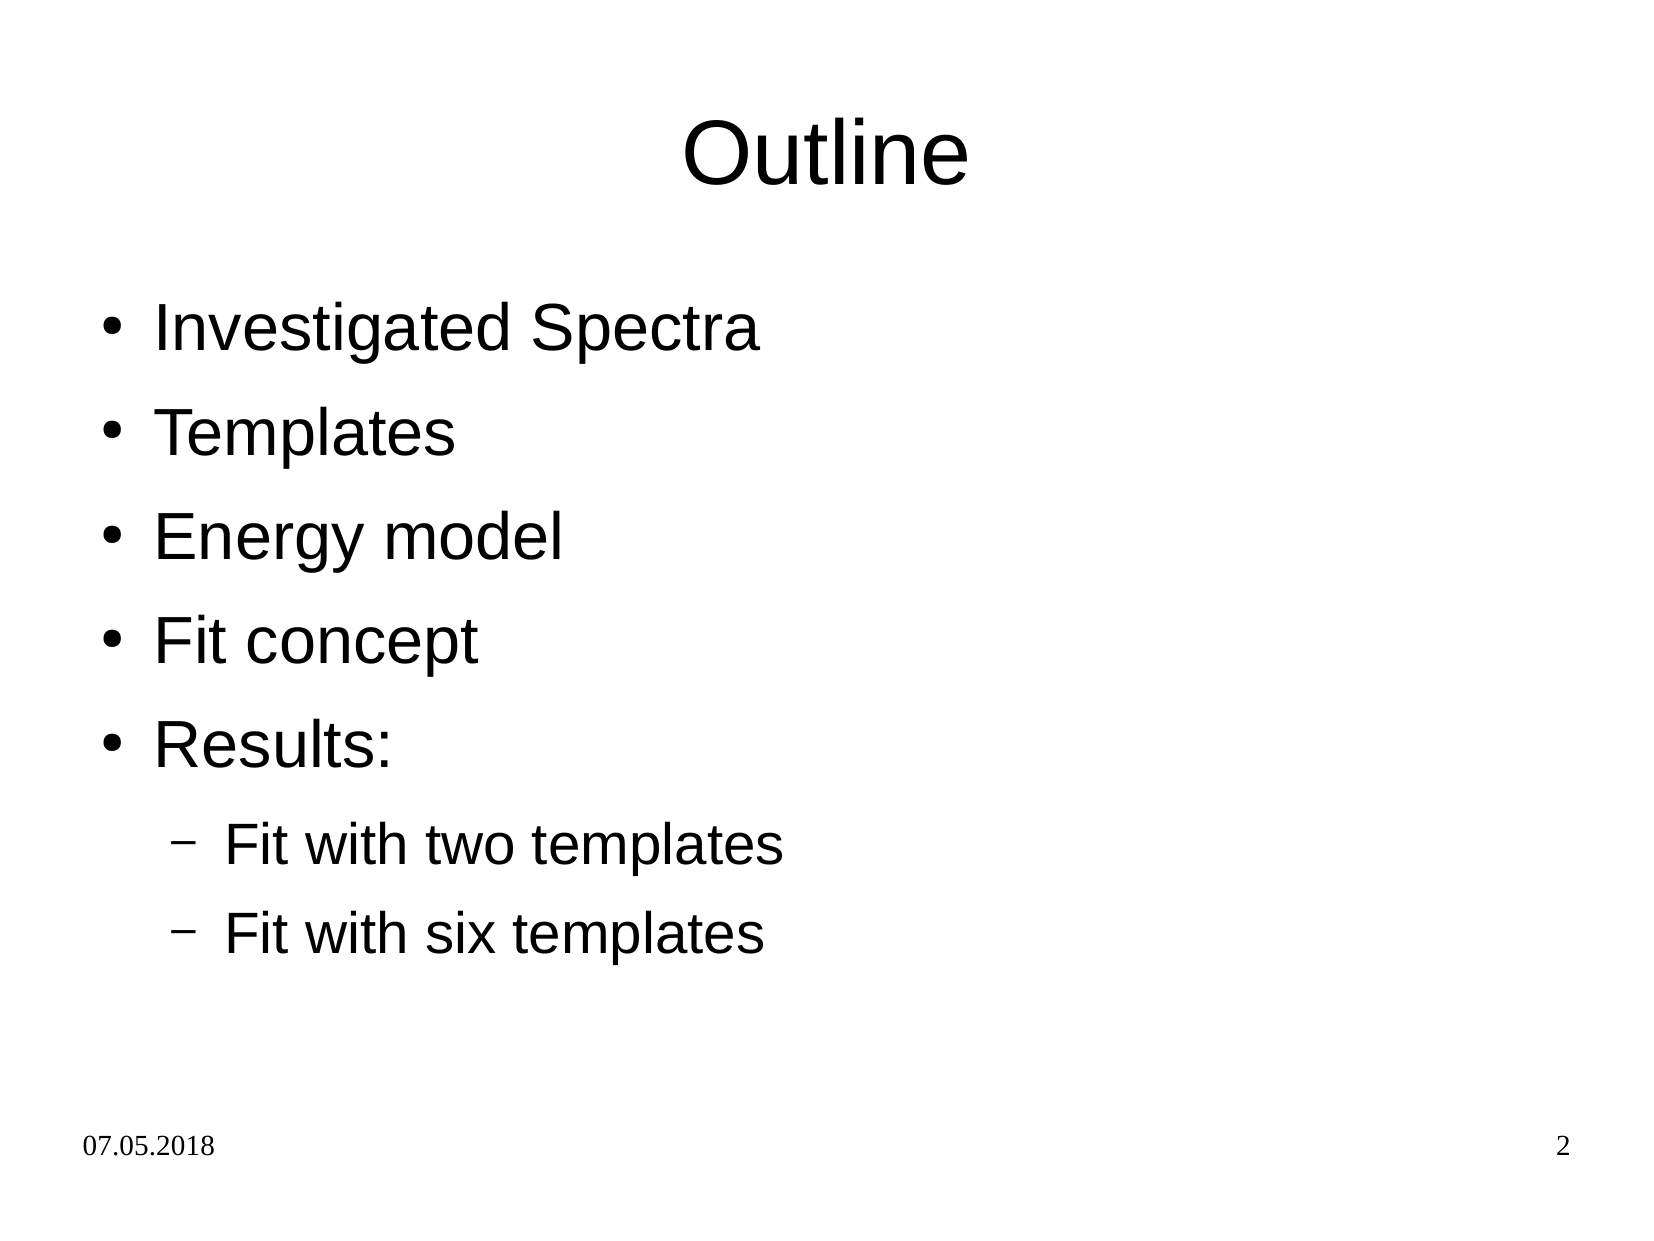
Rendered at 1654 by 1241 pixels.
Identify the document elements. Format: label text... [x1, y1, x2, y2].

title Outline [82, 49, 1571, 257]
list Investigated Spectra Templates Energy model Fit concept Results: Fit with two templates Fit with six templates [82, 290, 1571, 1010]
